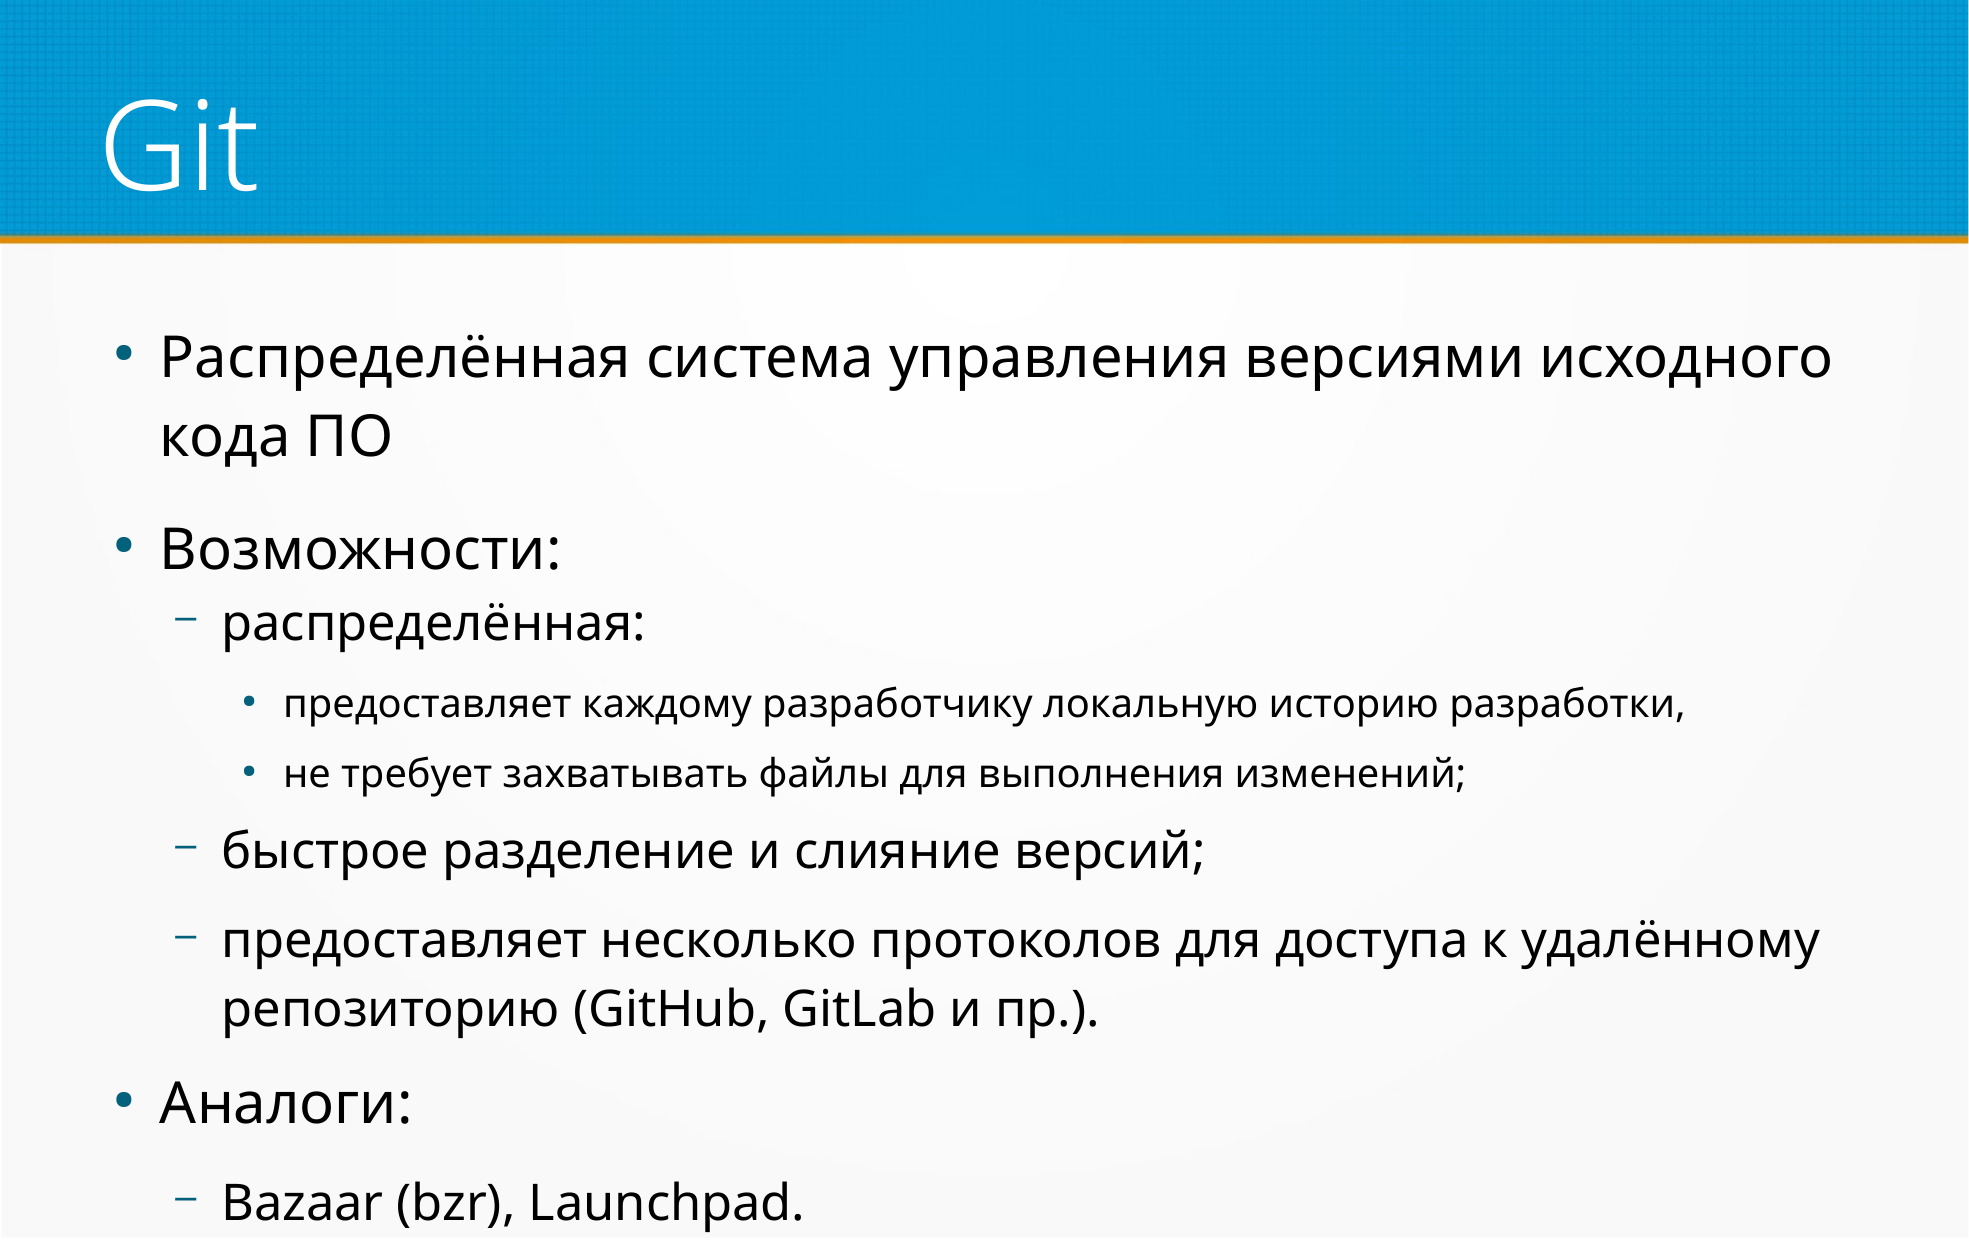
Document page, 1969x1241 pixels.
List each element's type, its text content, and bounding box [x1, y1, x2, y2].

picture [0, 233, 1969, 1241]
list Распределённая система управления версиями исходного кода ПО Возможности: распределённая: предоставляет каждому разработчику локальную историю разработки, не требует захватывать файлы для выполнения изменений; быстрое разделение и слияние версий; предоставляет несколько протоколов для доступа к удалённому репозиторию (GitHub, GitLab и пр.). Аналоги: Bazaar (bzr), Launchpad. [98, 315, 1969, 1241]
title Git [98, 19, 1870, 227]
